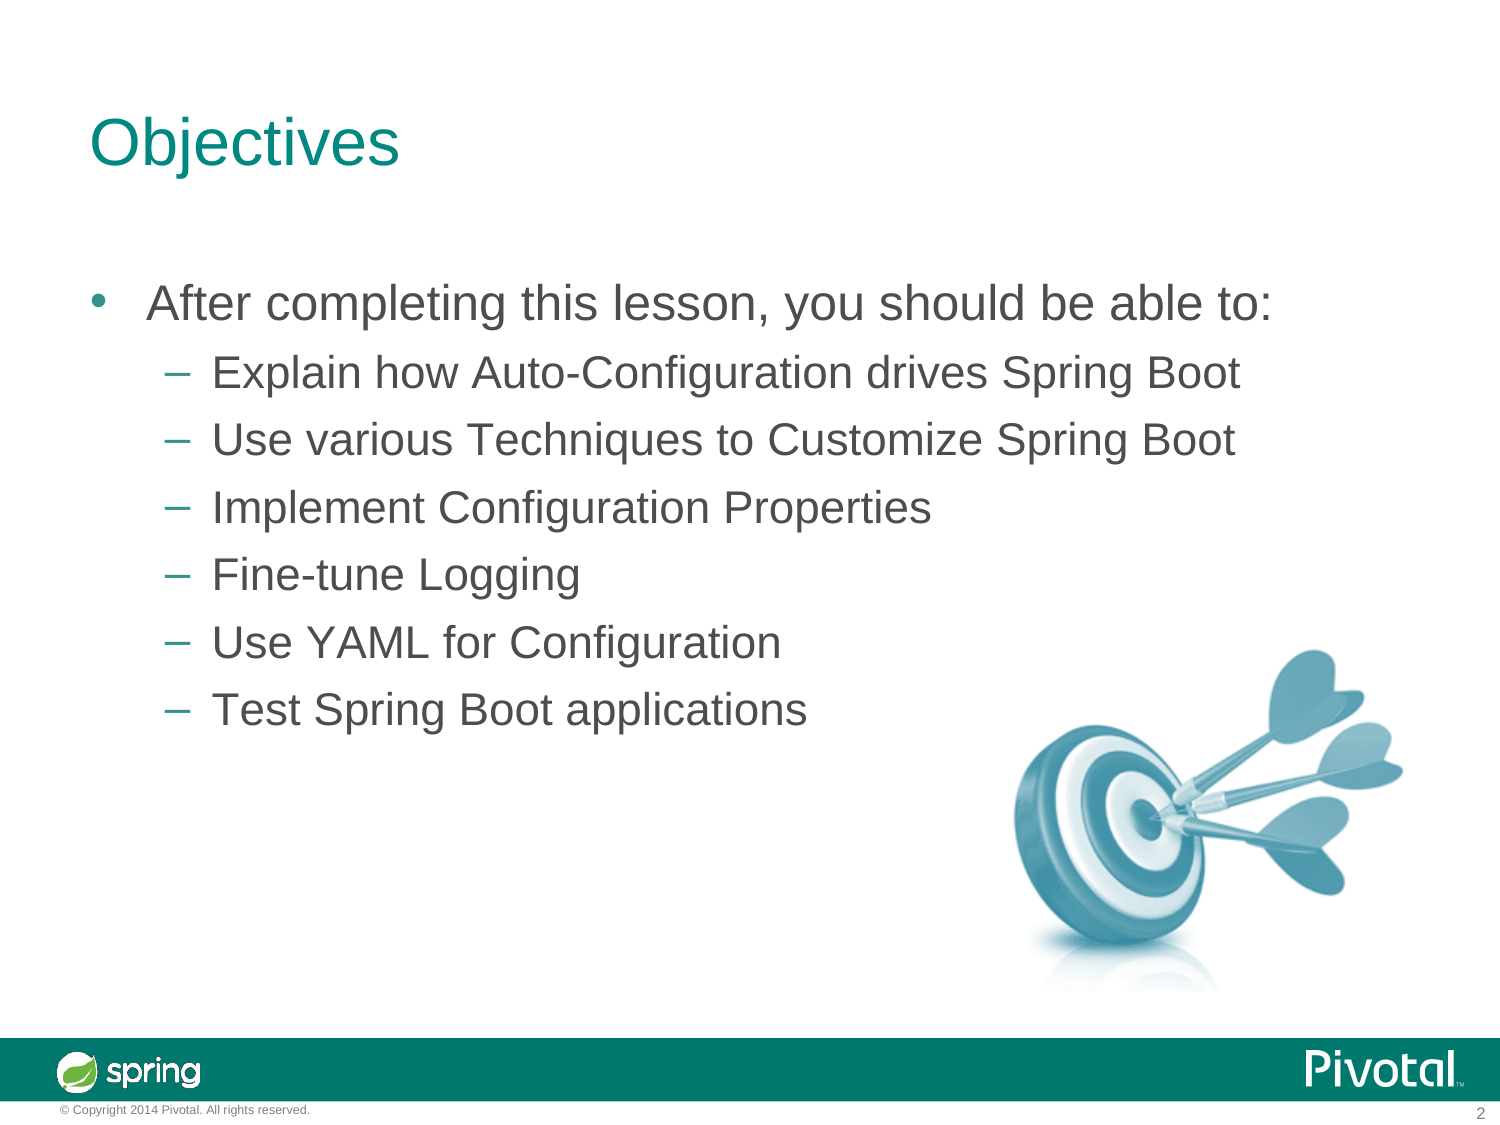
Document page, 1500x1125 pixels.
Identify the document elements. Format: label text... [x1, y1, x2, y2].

list After completing this lesson, you should be able to: Explain how Auto-Configuration drives Spring Boot Use various Techniques to Customize Spring Boot Implement Configuration Properties Fine-tune Logging Use YAML for Configuration Test Spring Boot applications [75, 262, 1426, 743]
picture [1306, 1050, 1464, 1087]
picture [32, 1041, 210, 1103]
picture [975, 644, 1428, 992]
title Objectives [75, 45, 1426, 233]
